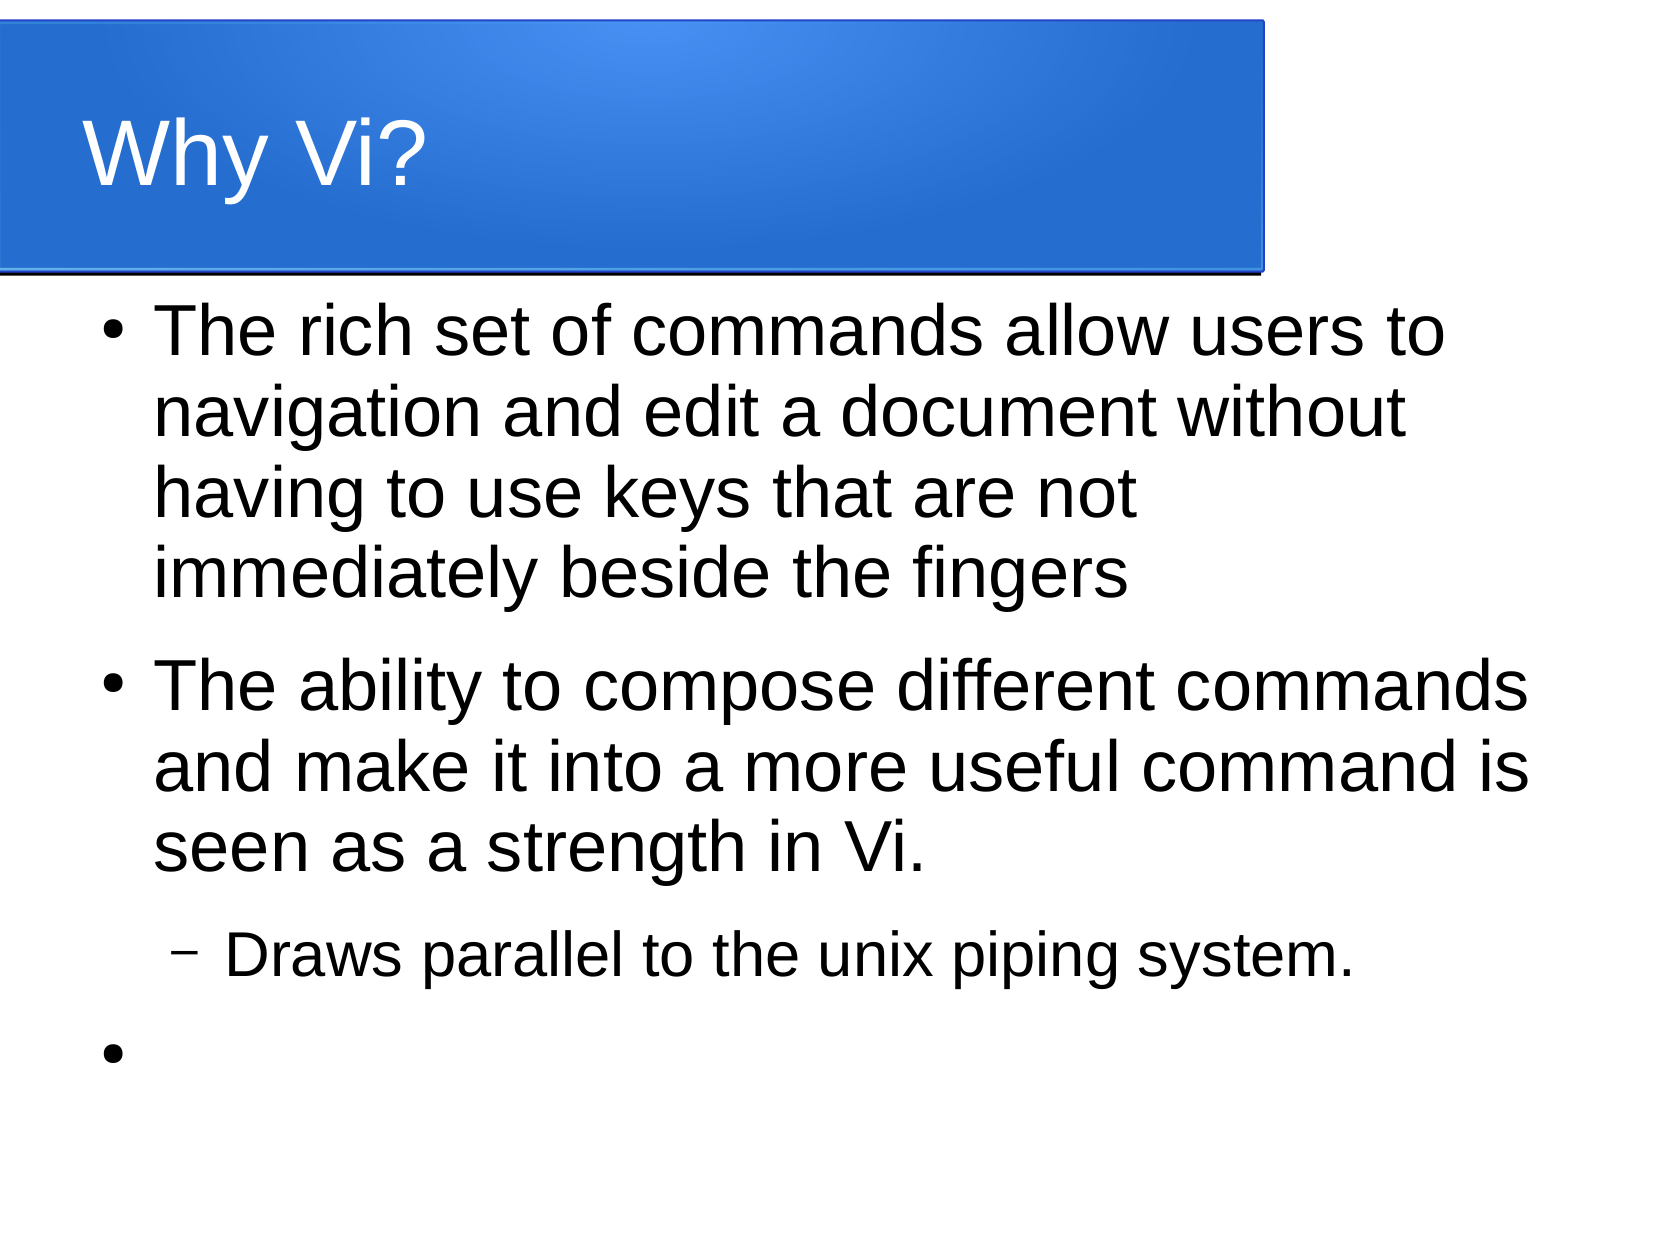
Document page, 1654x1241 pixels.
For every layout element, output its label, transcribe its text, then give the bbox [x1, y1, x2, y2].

title Why Vi? [82, 49, 1250, 257]
list The rich set of commands allow users to navigation and edit a document without having to use keys that are not immediately beside the fingers The ability to compose different commands and make it into a more useful command is seen as a strength in Vi. Draws parallel to the unix piping system. [82, 290, 1538, 1010]
